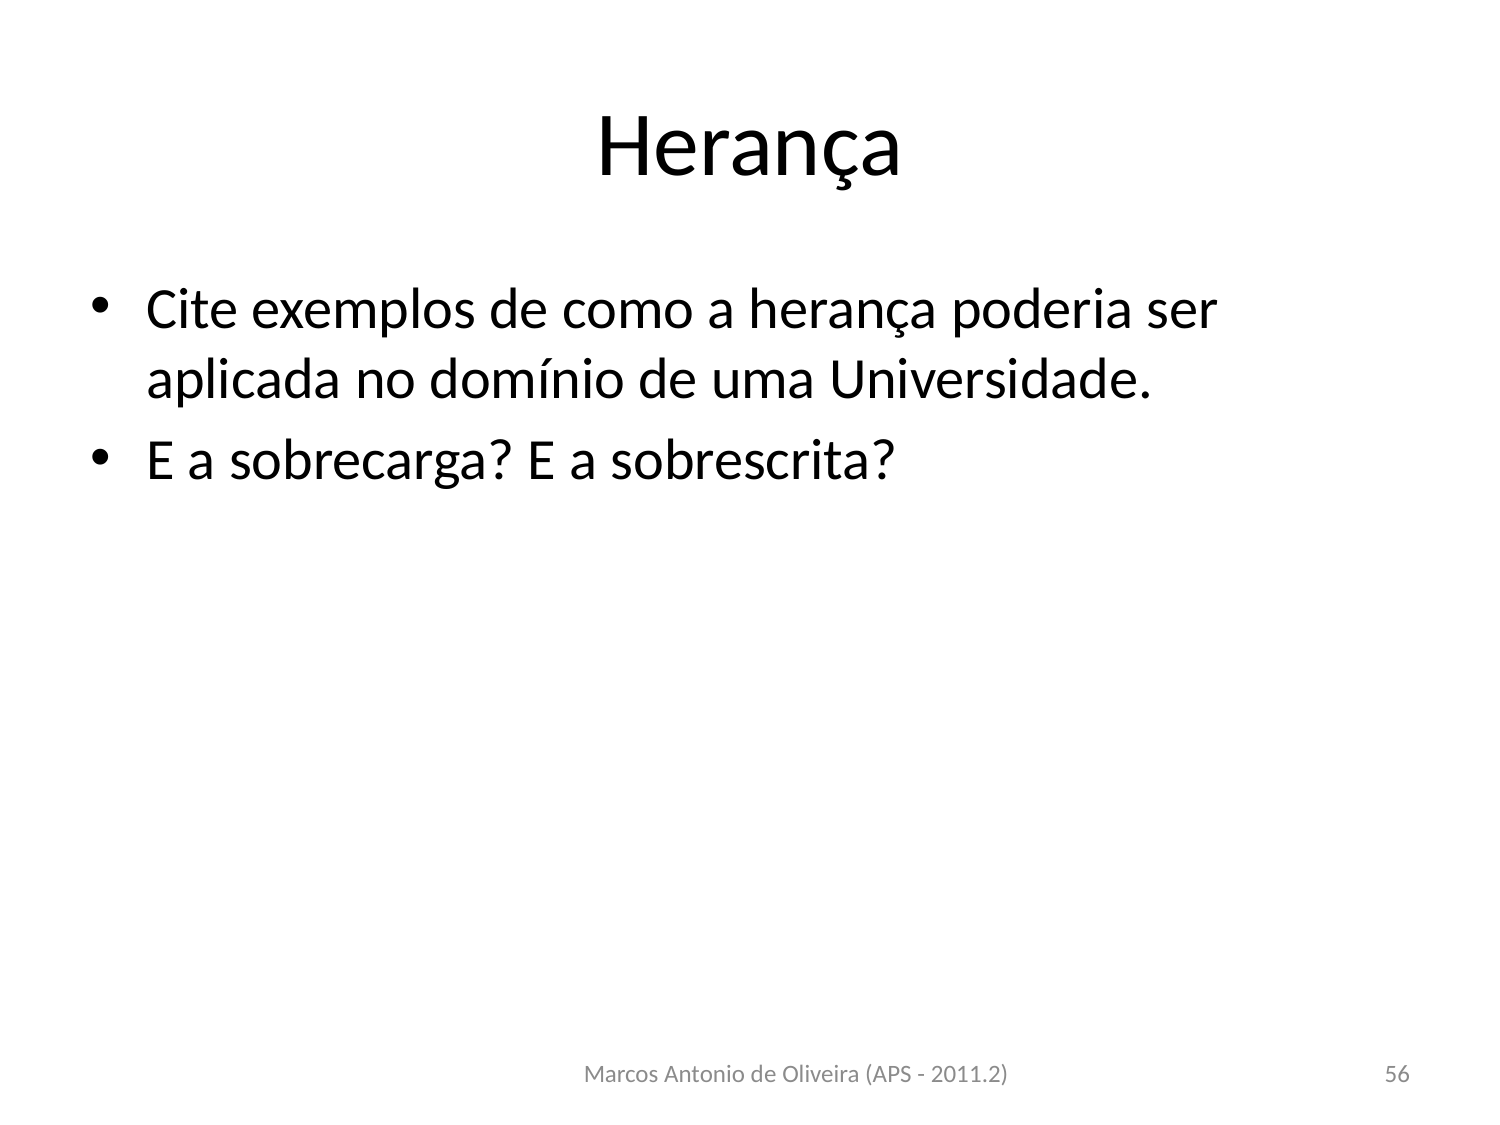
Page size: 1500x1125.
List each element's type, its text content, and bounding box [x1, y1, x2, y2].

footer Marcos Antonio de Oliveira (APS - 2011.2) [512, 1042, 1074, 1103]
list Cite exemplos de como a herança poderia ser aplicada no domínio de uma Universidade. E a sobrecarga? E a sobrescrita? [75, 262, 1418, 1005]
slide_number <número> [1074, 1042, 1425, 1103]
title Herança [75, 45, 1425, 233]
